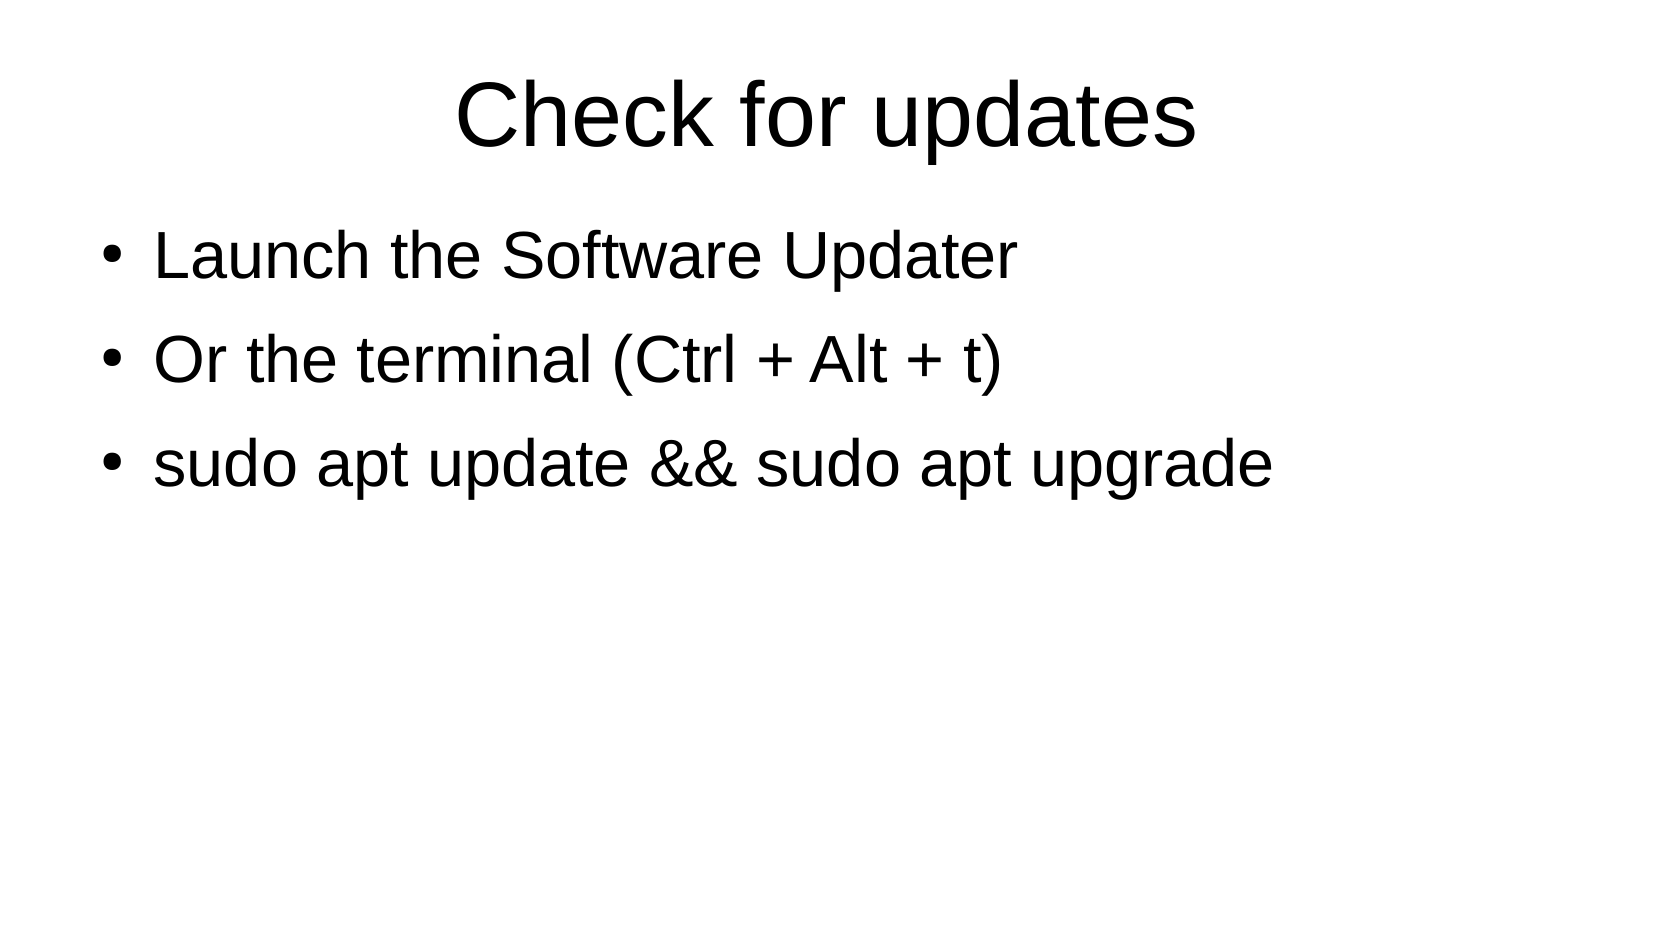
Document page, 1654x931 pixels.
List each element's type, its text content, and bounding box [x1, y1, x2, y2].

list Launch the Software Updater Or the terminal (Ctrl + Alt + t) sudo apt update && sudo apt upgrade [82, 217, 1571, 758]
title Check for updates [82, 37, 1571, 193]
